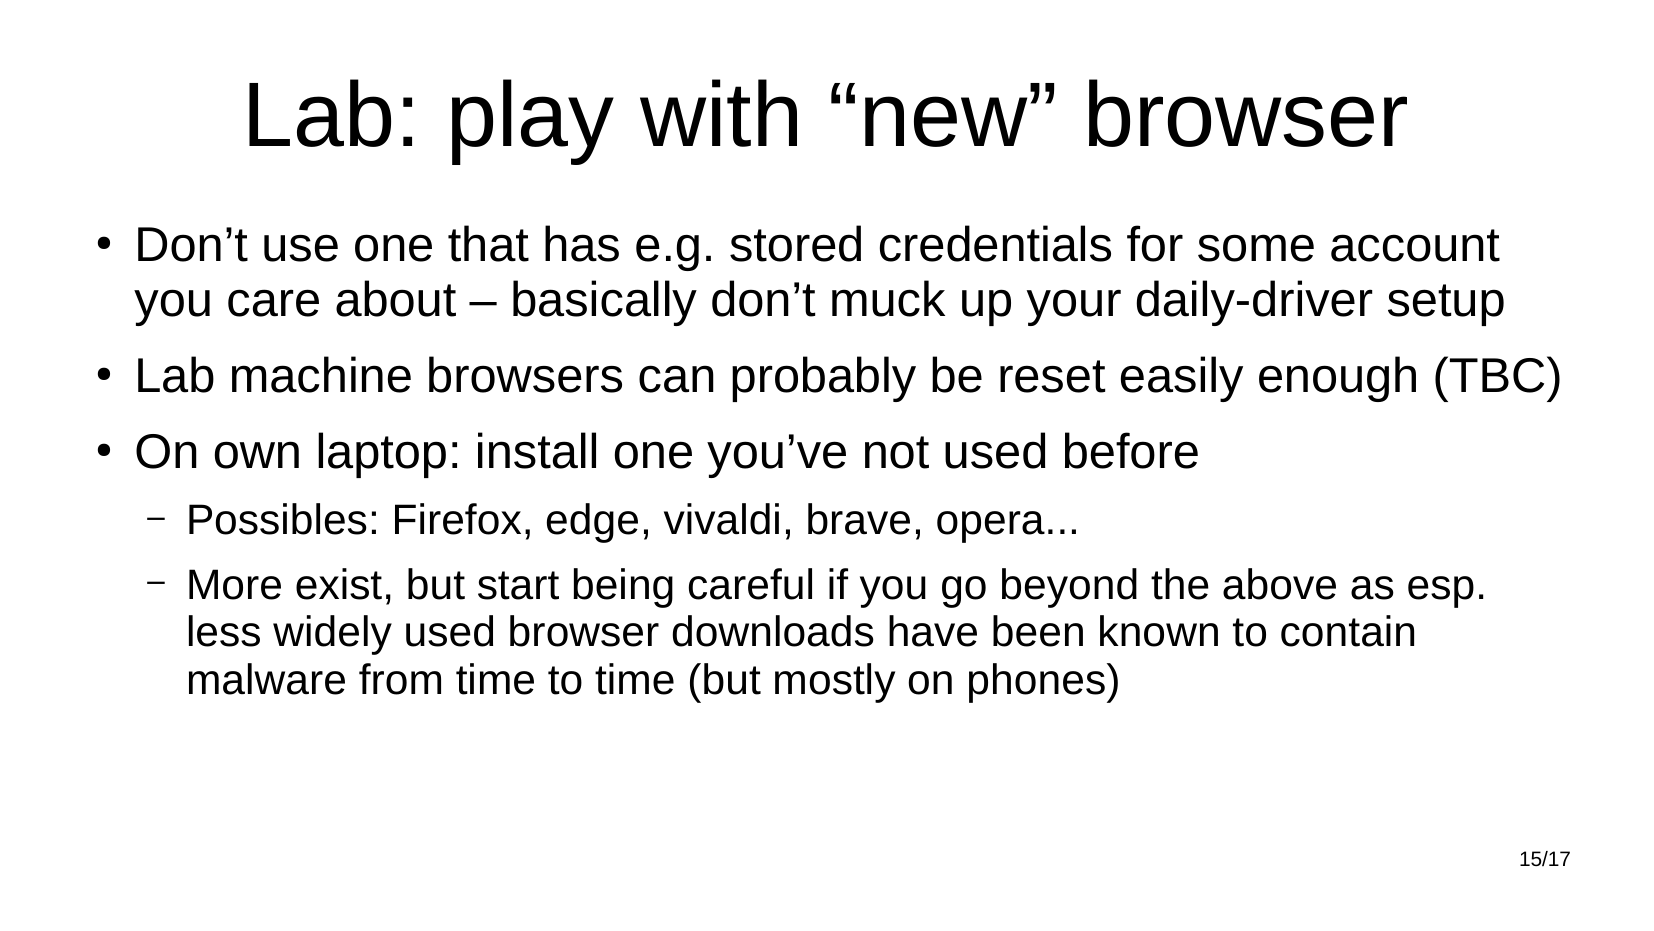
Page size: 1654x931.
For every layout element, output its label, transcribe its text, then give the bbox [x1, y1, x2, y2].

title Lab: play with “new” browser [82, 37, 1571, 193]
list Don’t use one that has e.g. stored credentials for some account you care about – basically don’t muck up your daily-driver setup Lab machine browsers can probably be reset easily enough (TBC) On own laptop: install one you’ve not used before Possibles: Firefox, edge, vivaldi, brave, opera... More exist, but start being careful if you go beyond the above as esp. less widely used browser downloads have been known to contain malware from time to time (but mostly on phones) [82, 217, 1571, 758]
